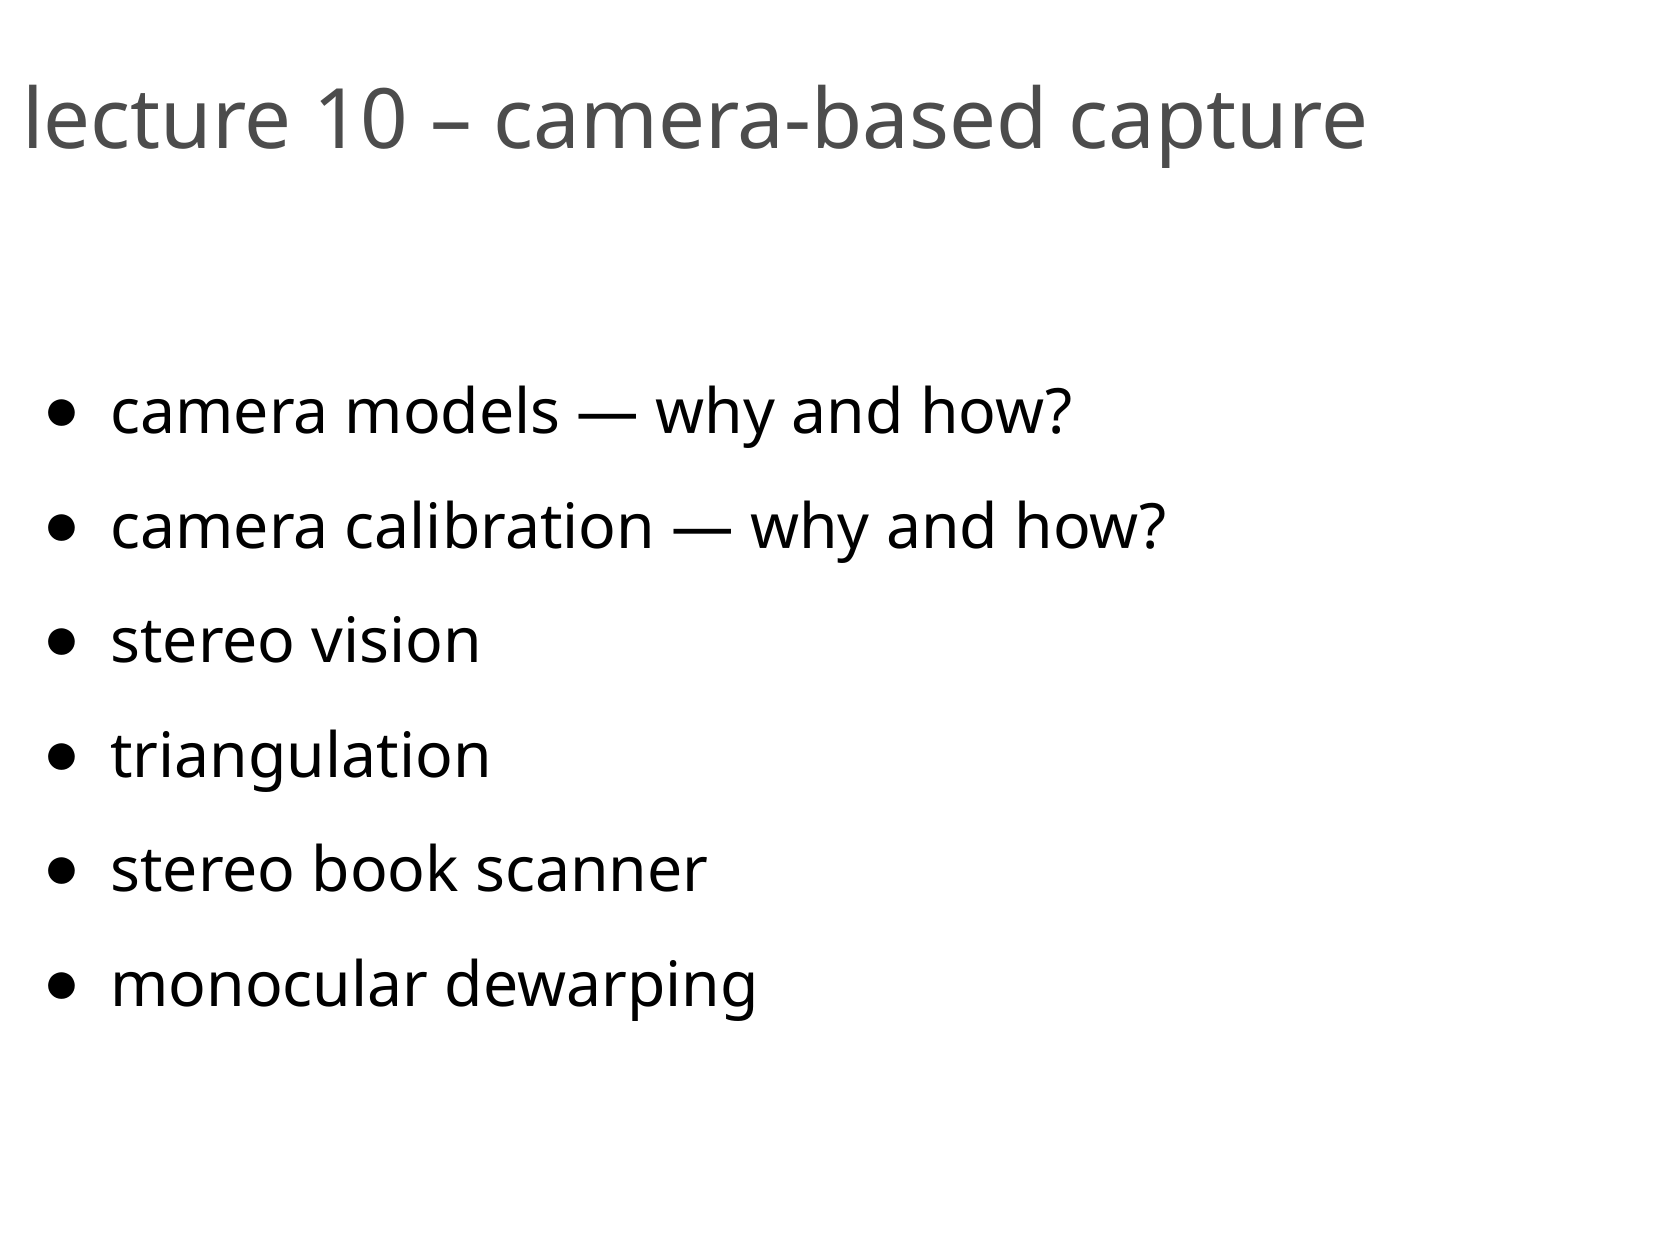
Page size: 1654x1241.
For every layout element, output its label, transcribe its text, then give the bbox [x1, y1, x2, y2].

list camera models — why and how? camera calibration — why and how? stereo vision triangulation stereo book scanner monocular dewarping [25, 233, 1654, 1158]
title lecture 10 – camera-based capture [22, 26, 1654, 205]
